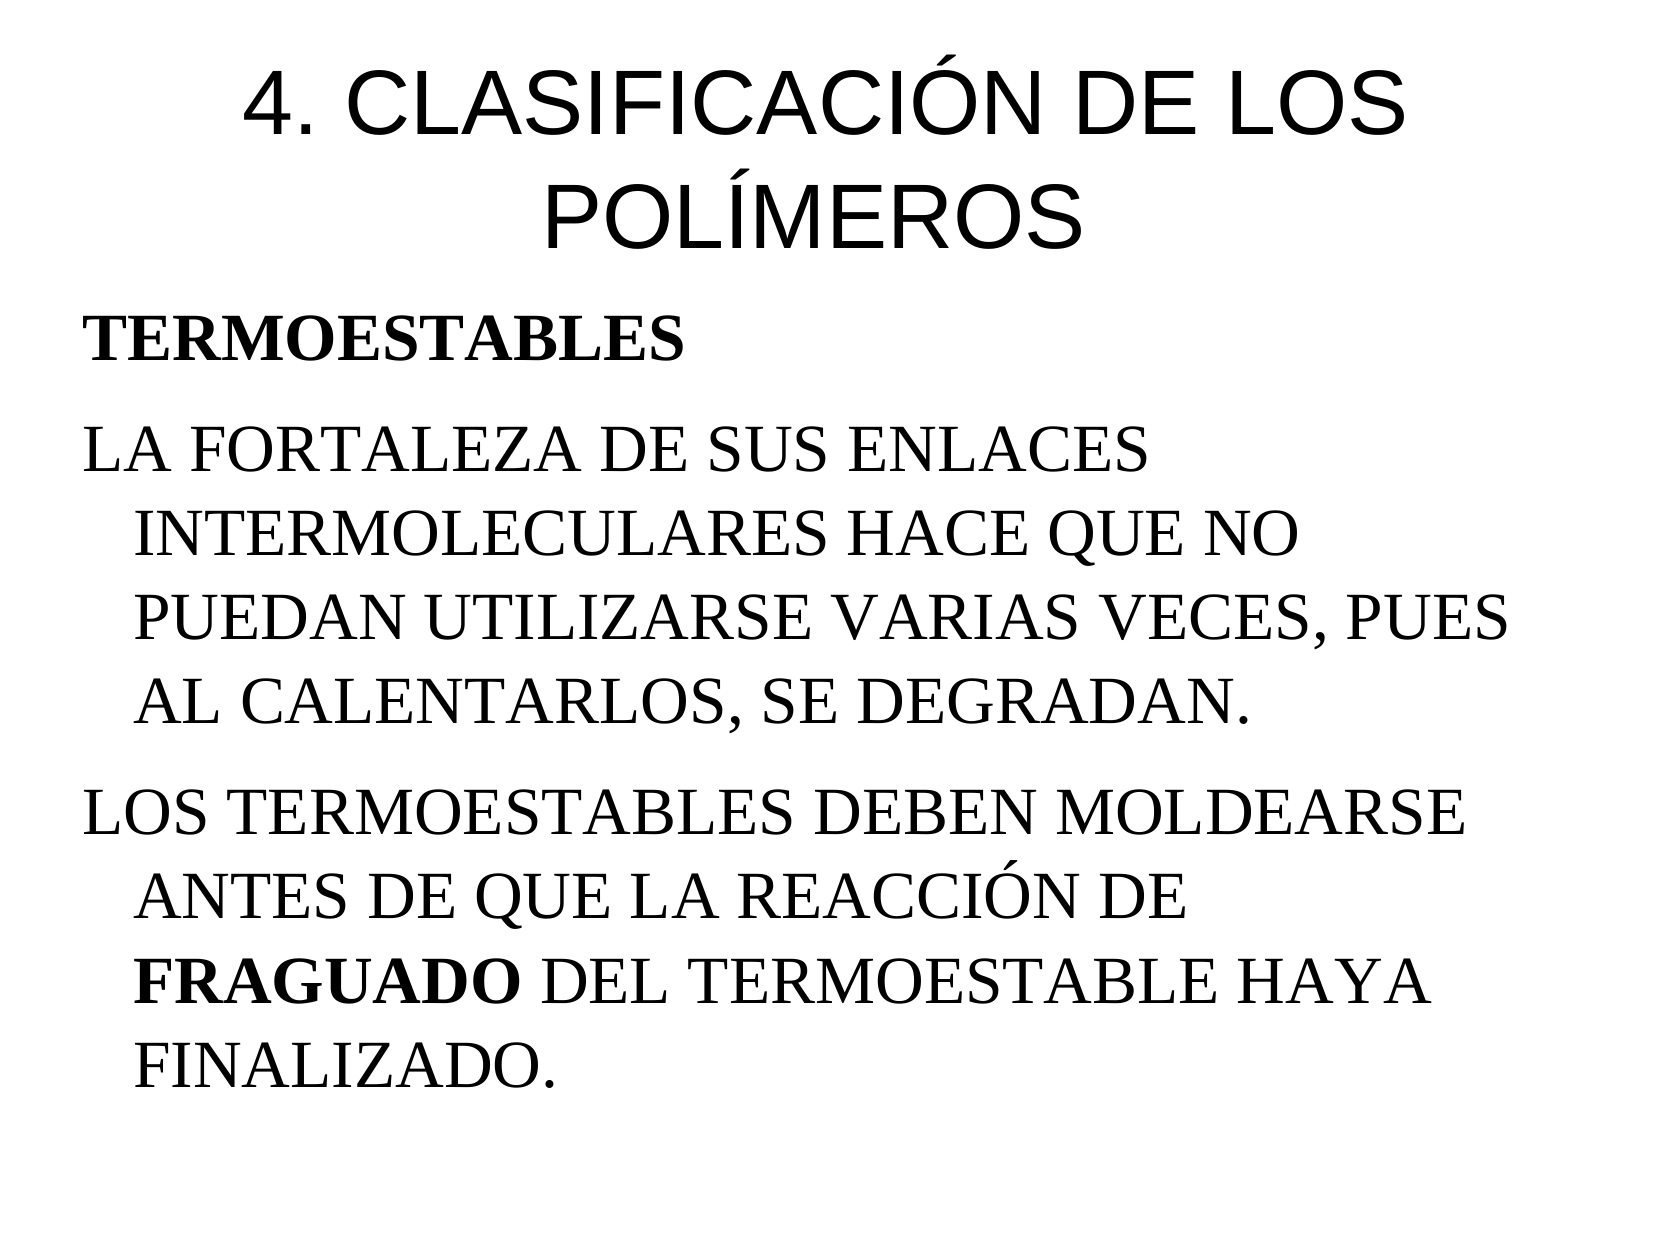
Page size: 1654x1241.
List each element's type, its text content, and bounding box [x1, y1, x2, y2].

list TERMOESTABLES LA FORTALEZA DE SUS ENLACES INTERMOLECULARES HACE QUE NO PUEDAN UTILIZARSE VARIAS VECES, PUES AL CALENTARLOS, SE DEGRADAN. LOS TERMOESTABLES DEBEN MOLDEARSE ANTES DE QUE LA REACCIÓN DE FRAGUADO DEL TERMOESTABLE HAYA FINALIZADO. [82, 290, 1571, 1109]
title 4. CLASIFICACIÓN DE LOS POLÍMEROS [82, 38, 1571, 268]
